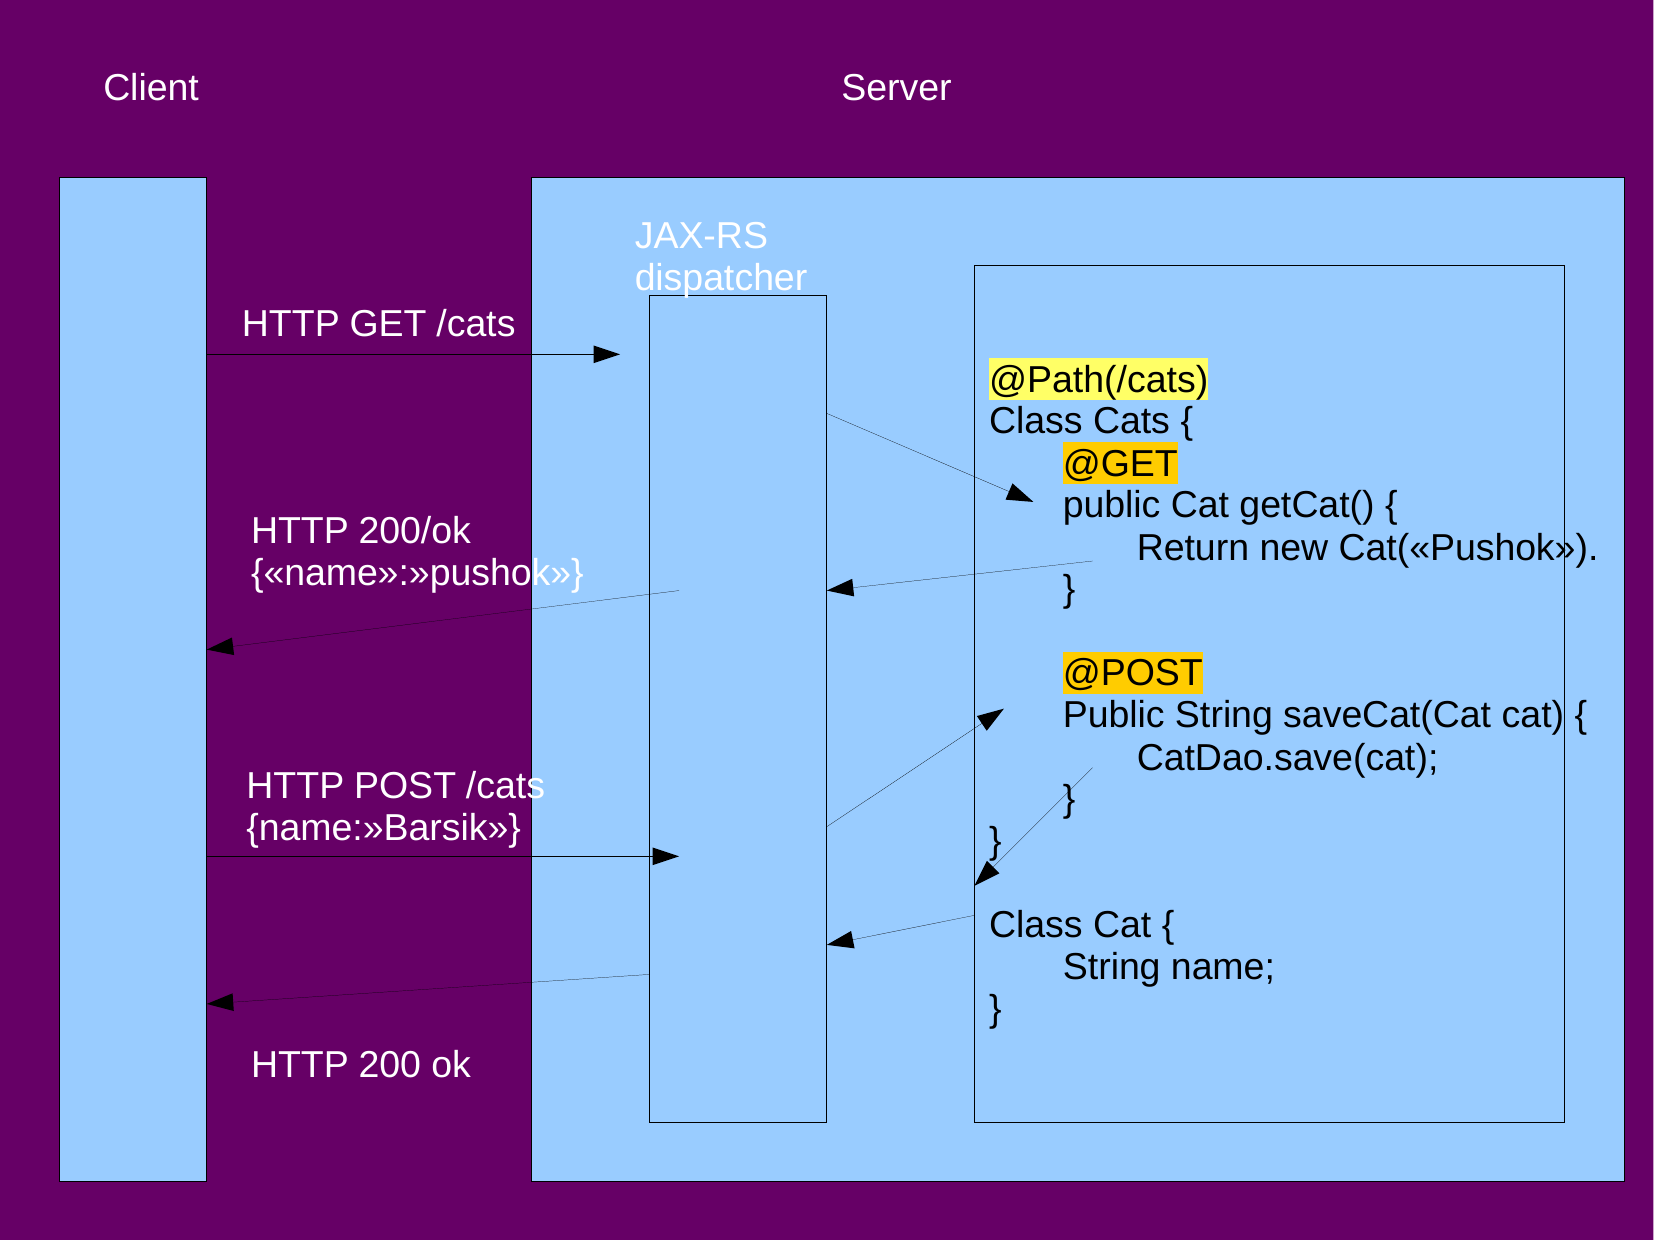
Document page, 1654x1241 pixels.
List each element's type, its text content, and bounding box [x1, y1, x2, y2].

text_box Server [826, 59, 967, 116]
text_box [531, 601, 586, 608]
text_box HTTP GET /cats [227, 295, 532, 353]
text_box [59, 177, 207, 1182]
text_box HTTP POST /cats {name:»Barsik»} [231, 757, 562, 857]
text_box HTTP 200/ok {«name»:»pushok»} [236, 501, 599, 601]
text_box HTTP 200 ok [236, 1035, 487, 1093]
text_box Client [88, 59, 214, 116]
text_box @Path(/cats) Class Cats { @GET public Cat getCat() { Return new Cat(«Pushok»). } @POST Public String saveCat(Cat cat) { CatDao.save(cat); } } Class Cat { String name; } [974, 265, 1565, 1123]
text_box JAX-RS dispatcher [620, 206, 823, 306]
text_box [531, 177, 1625, 1182]
